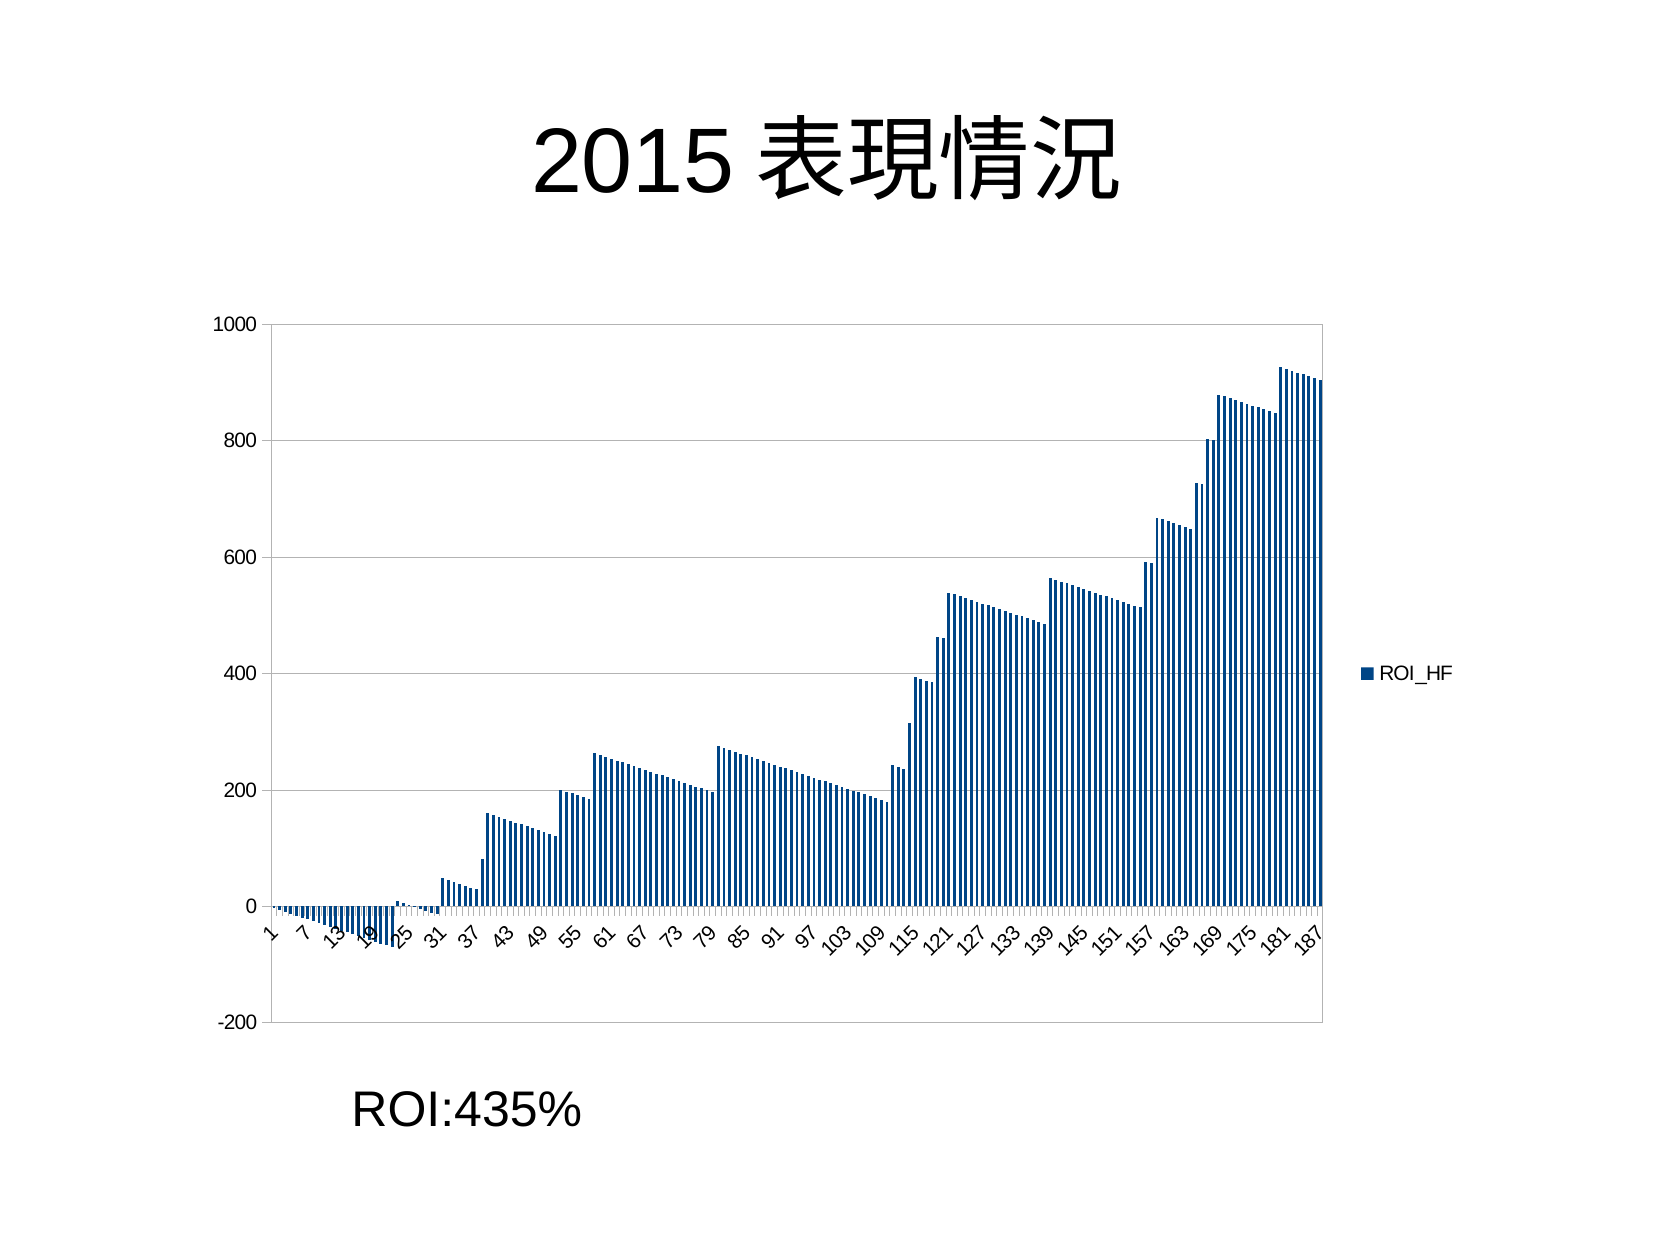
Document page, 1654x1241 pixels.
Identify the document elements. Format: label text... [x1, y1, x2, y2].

chart [187, 297, 1473, 1050]
title 2015表現情況 [82, 49, 1571, 257]
text_box ROI:435% [336, 1073, 660, 1201]
